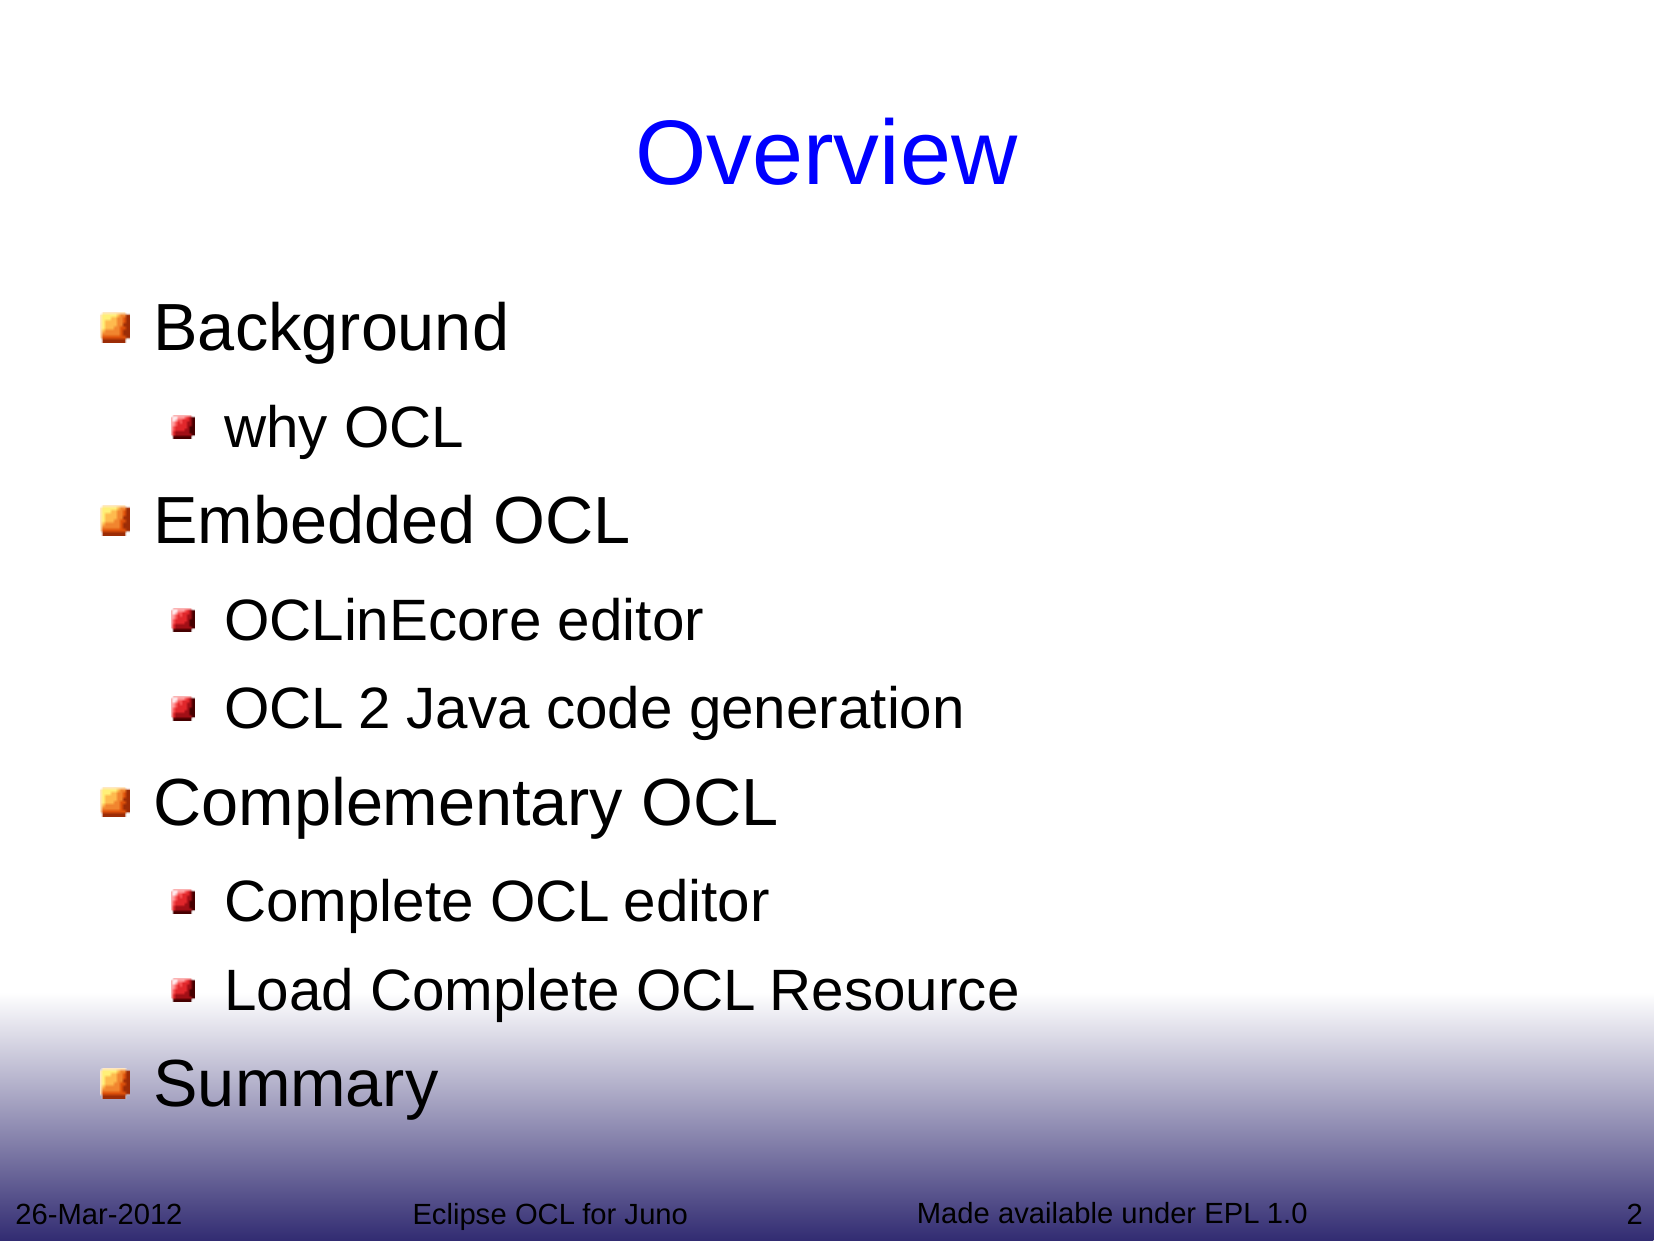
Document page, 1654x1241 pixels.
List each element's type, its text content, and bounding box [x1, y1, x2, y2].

title Overview [82, 49, 1571, 257]
list Background why OCL Embedded OCL OCLinEcore editor OCL 2 Java code generation Complementary OCL Complete OCL editor Load Complete OCL Resource Summary [82, 290, 1571, 1120]
